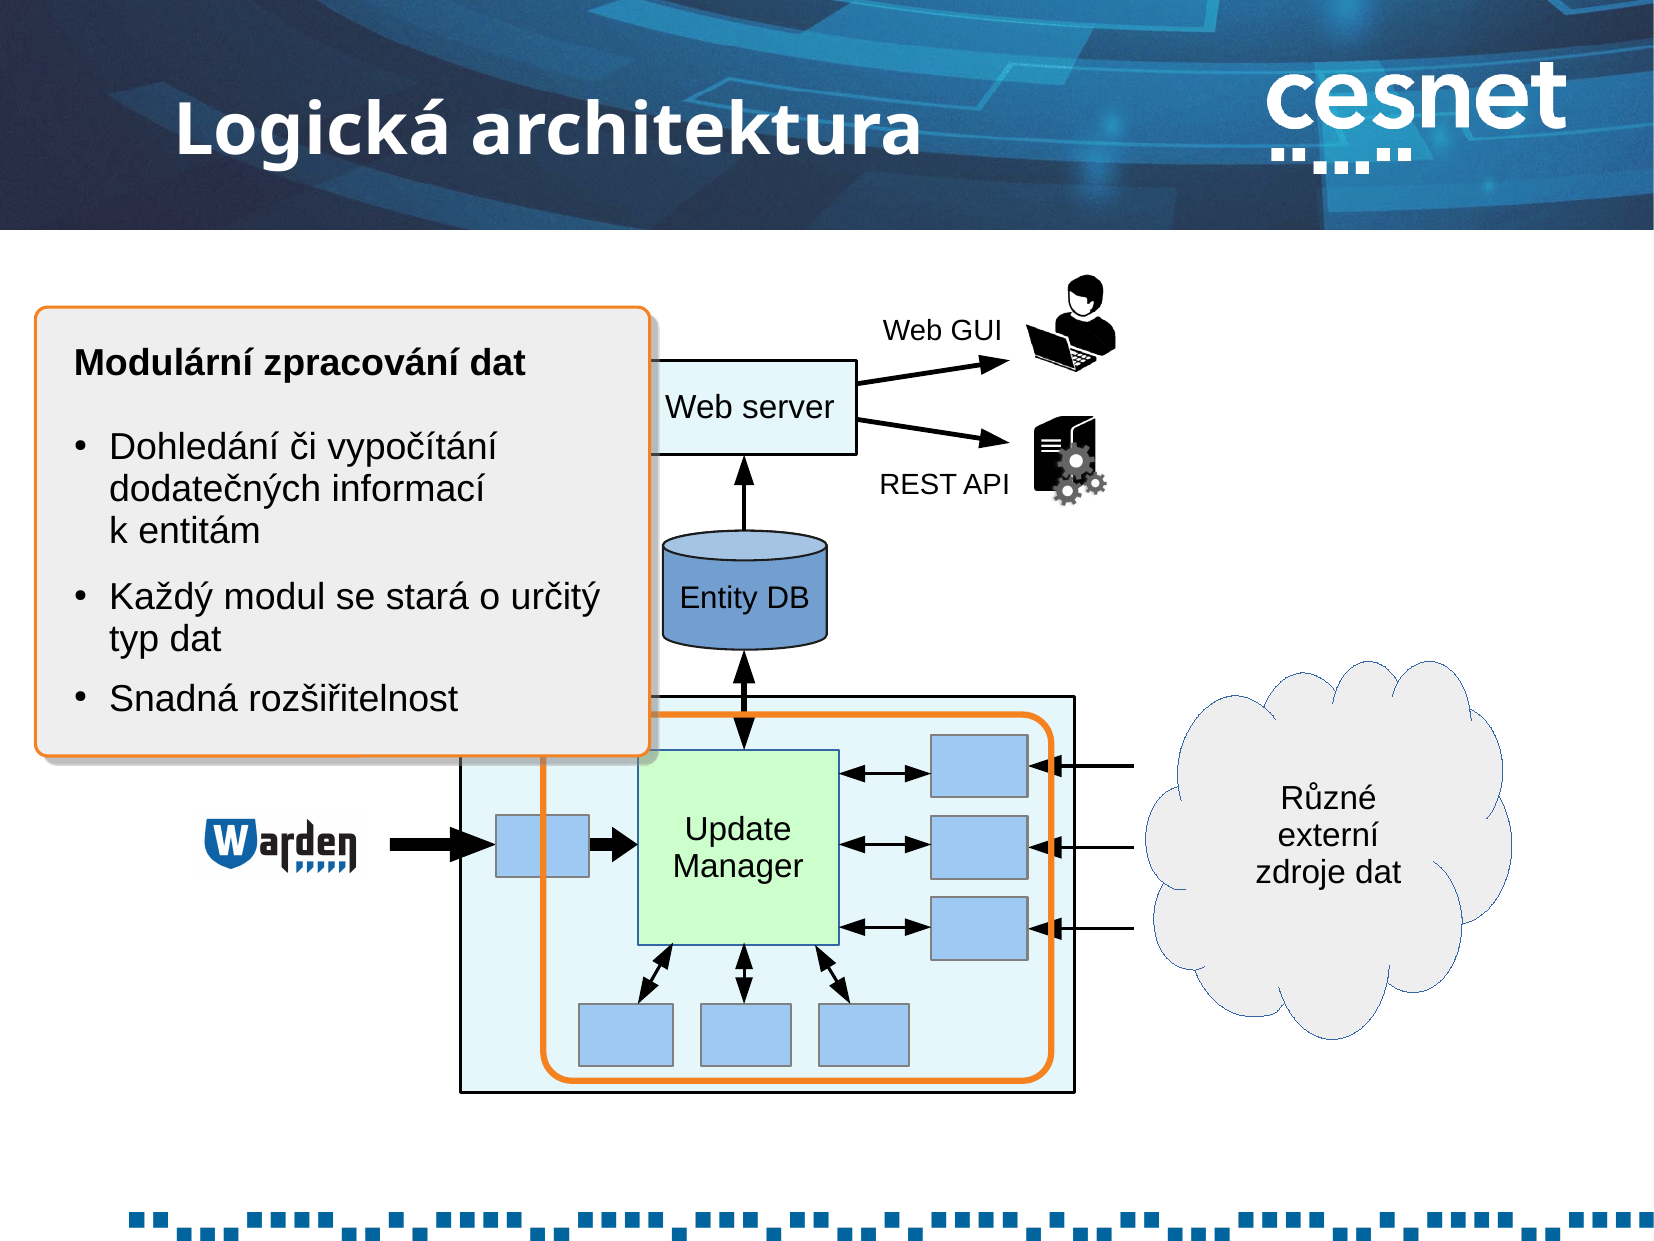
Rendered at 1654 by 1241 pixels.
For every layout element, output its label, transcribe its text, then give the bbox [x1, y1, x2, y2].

text_box Update Manager [637, 750, 839, 945]
picture [194, 808, 364, 878]
text_box Web server [650, 360, 857, 455]
picture [1027, 416, 1111, 511]
text_box Modulární zpracování dat Dohledání či vypočítání dodatečných informací k entitám Každý modul se stará o určitý typ dat Snadná rozšiřitelnost [59, 334, 626, 727]
text_box [747, 696, 1075, 764]
text_box [35, 307, 1075, 1093]
text_box [1055, 768, 1075, 846]
text_box Entity DB [662, 546, 827, 650]
text_box Web GUI [868, 306, 1018, 355]
picture [1021, 271, 1120, 375]
title Logická architektura [173, 15, 1638, 223]
text_box [1055, 849, 1075, 927]
picture [129, 1212, 1654, 1241]
text_box [1145, 790, 1461, 1040]
text_box REST API [862, 460, 1028, 508]
text_box [1177, 661, 1512, 910]
text_box Různé externí zdroje dat [1169, 771, 1488, 939]
